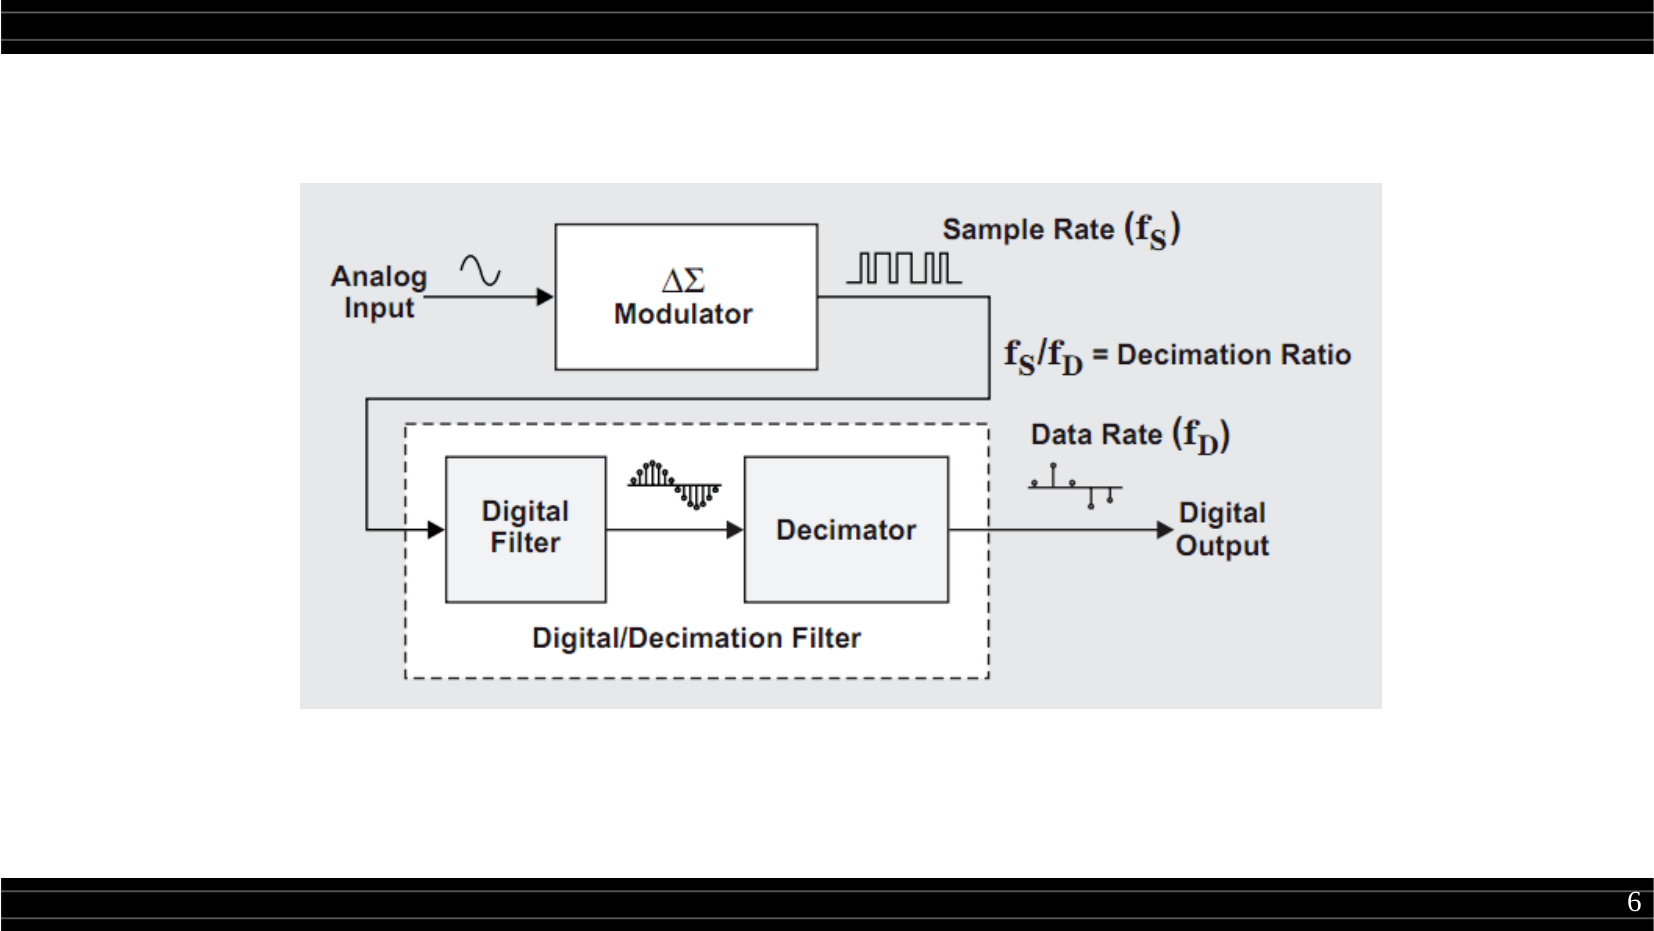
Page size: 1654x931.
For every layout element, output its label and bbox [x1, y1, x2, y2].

picture [1, 878, 1654, 931]
picture [300, 183, 1382, 709]
picture [1, 0, 1654, 54]
